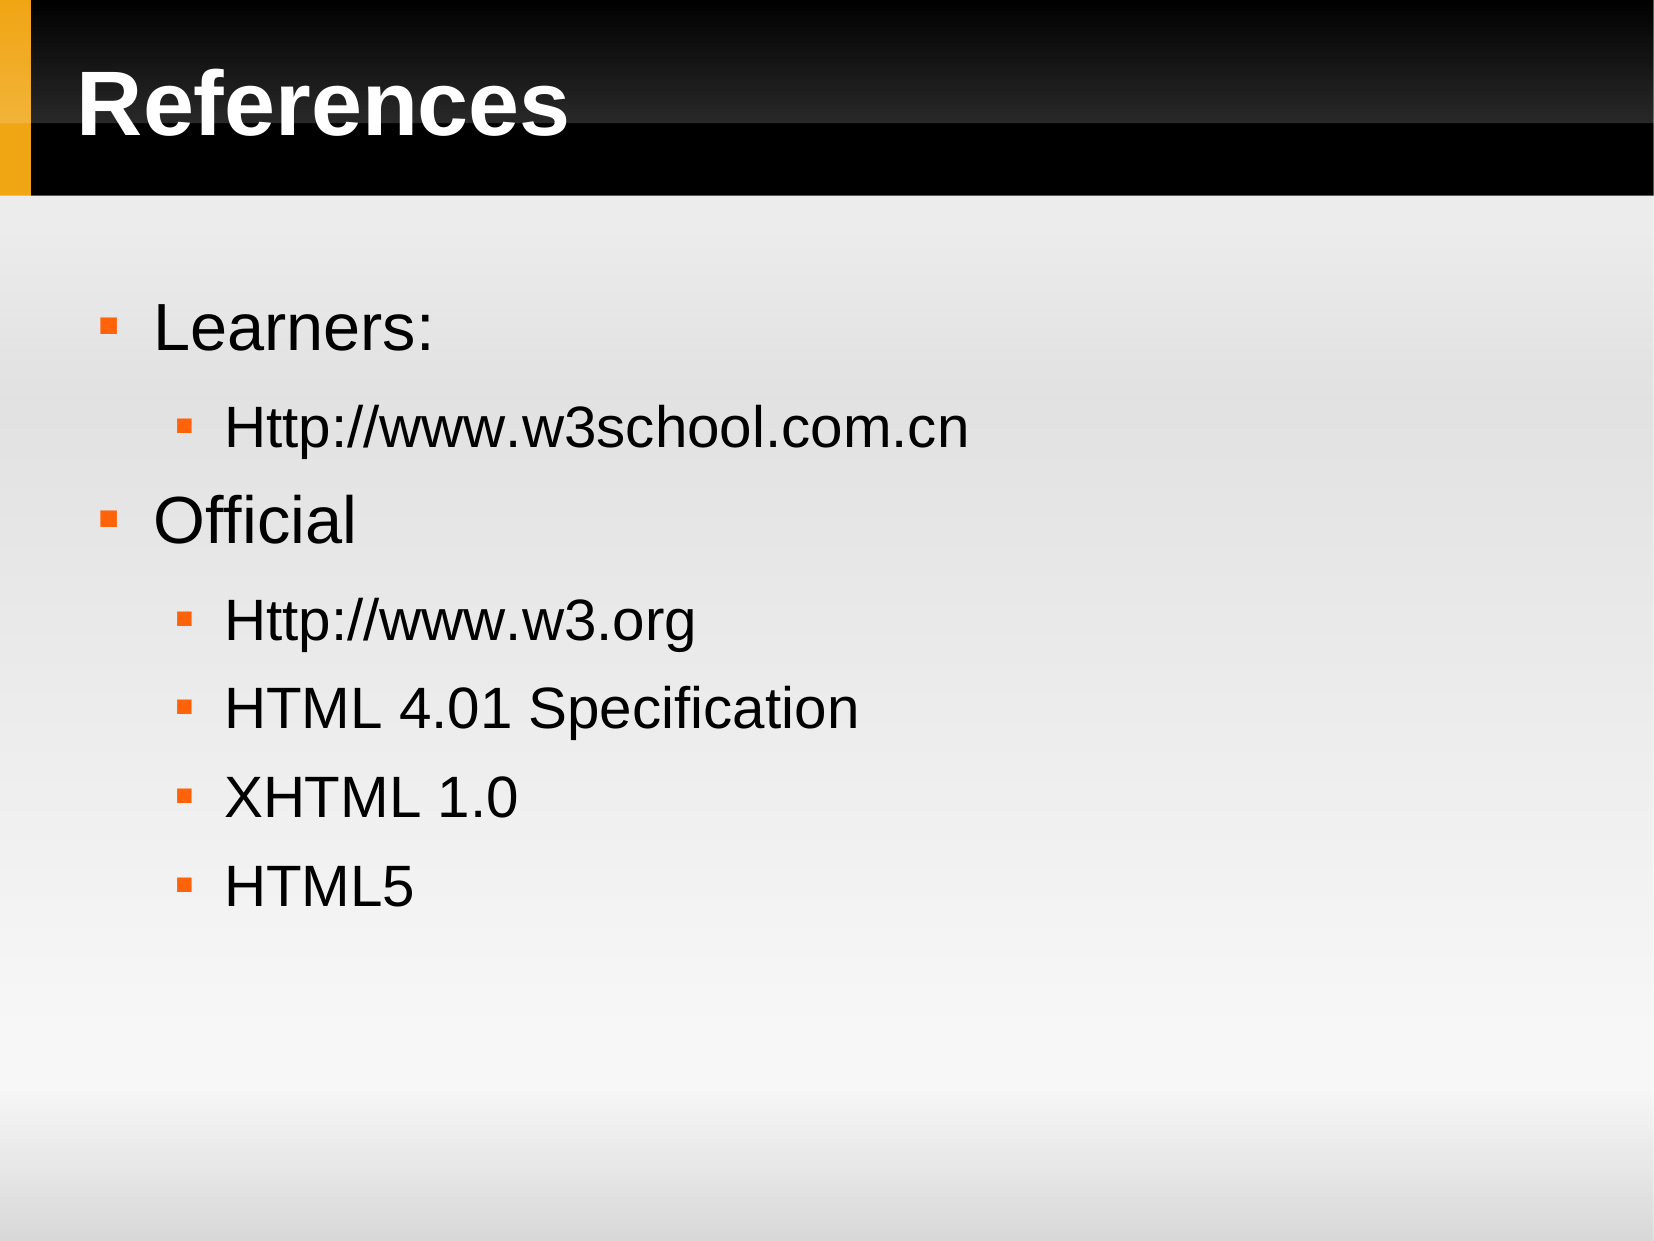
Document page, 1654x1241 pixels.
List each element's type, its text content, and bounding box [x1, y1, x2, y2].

picture [0, 0, 1654, 1241]
list Learners: Http://www.w3school.com.cn Official Http://www.w3.org HTML 4.01 Specification XHTML 1.0 HTML5 [82, 290, 1571, 1109]
title References [76, 0, 1565, 208]
